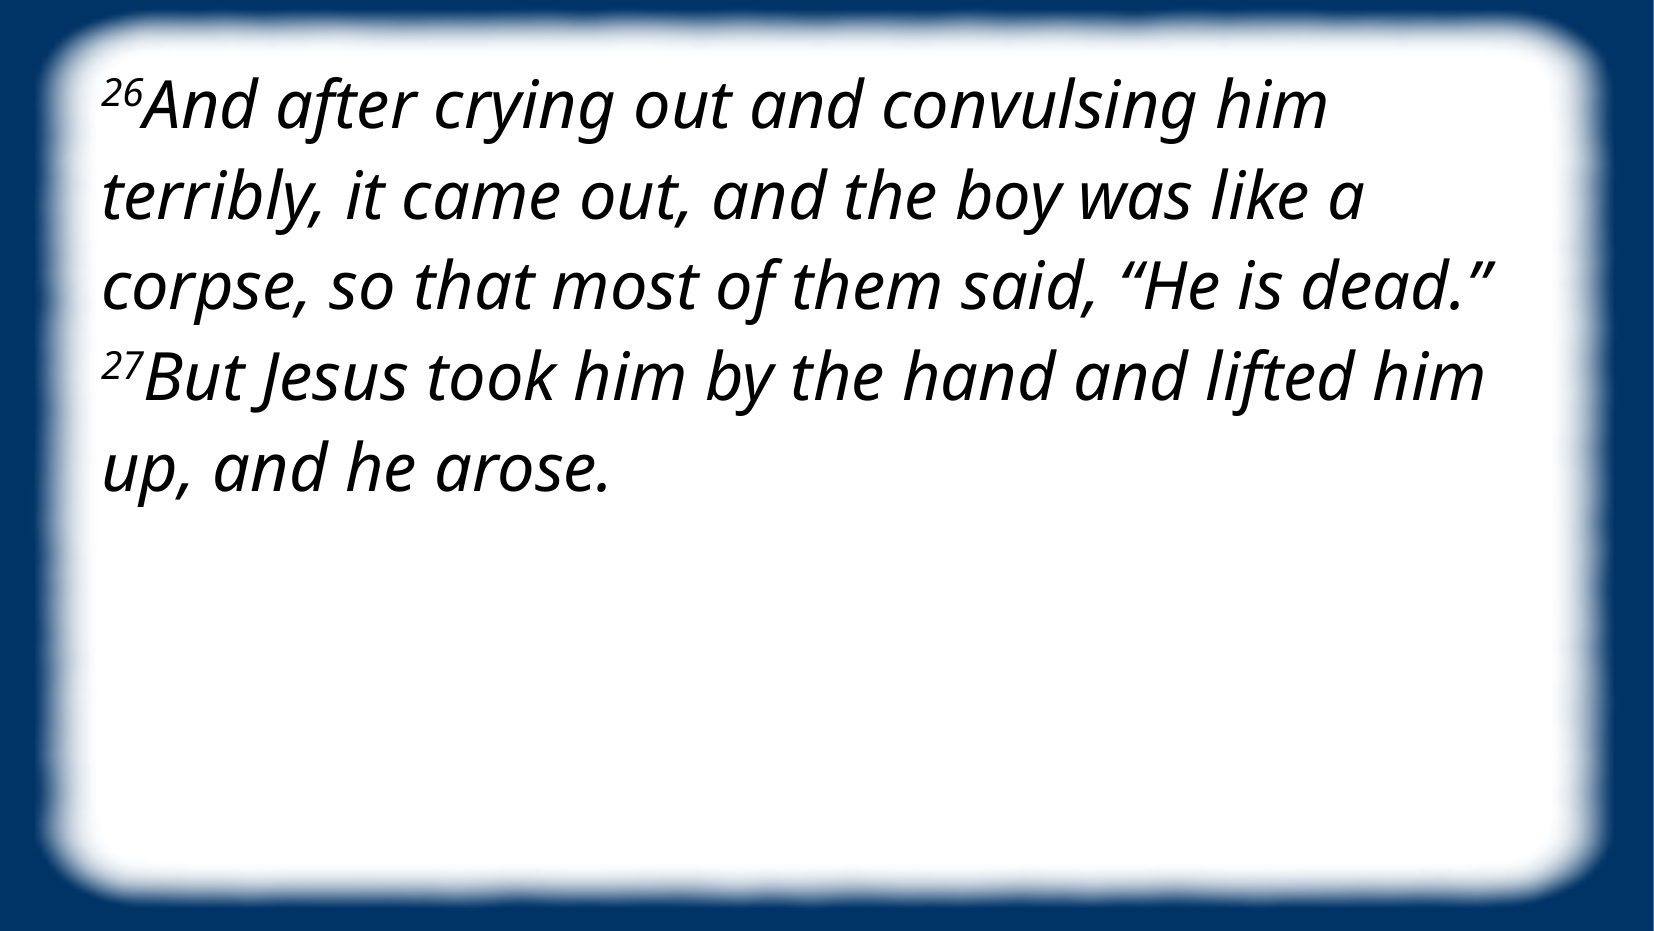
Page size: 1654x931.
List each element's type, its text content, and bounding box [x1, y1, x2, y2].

text_box 26And after crying out and convulsing him terribly, it came out, and the boy was like a corpse, so that most of them said, “He is dead.” 27But Jesus took him by the hand and lifted him up, and he arose. [86, 49, 1557, 515]
picture [0, 0, 1654, 931]
